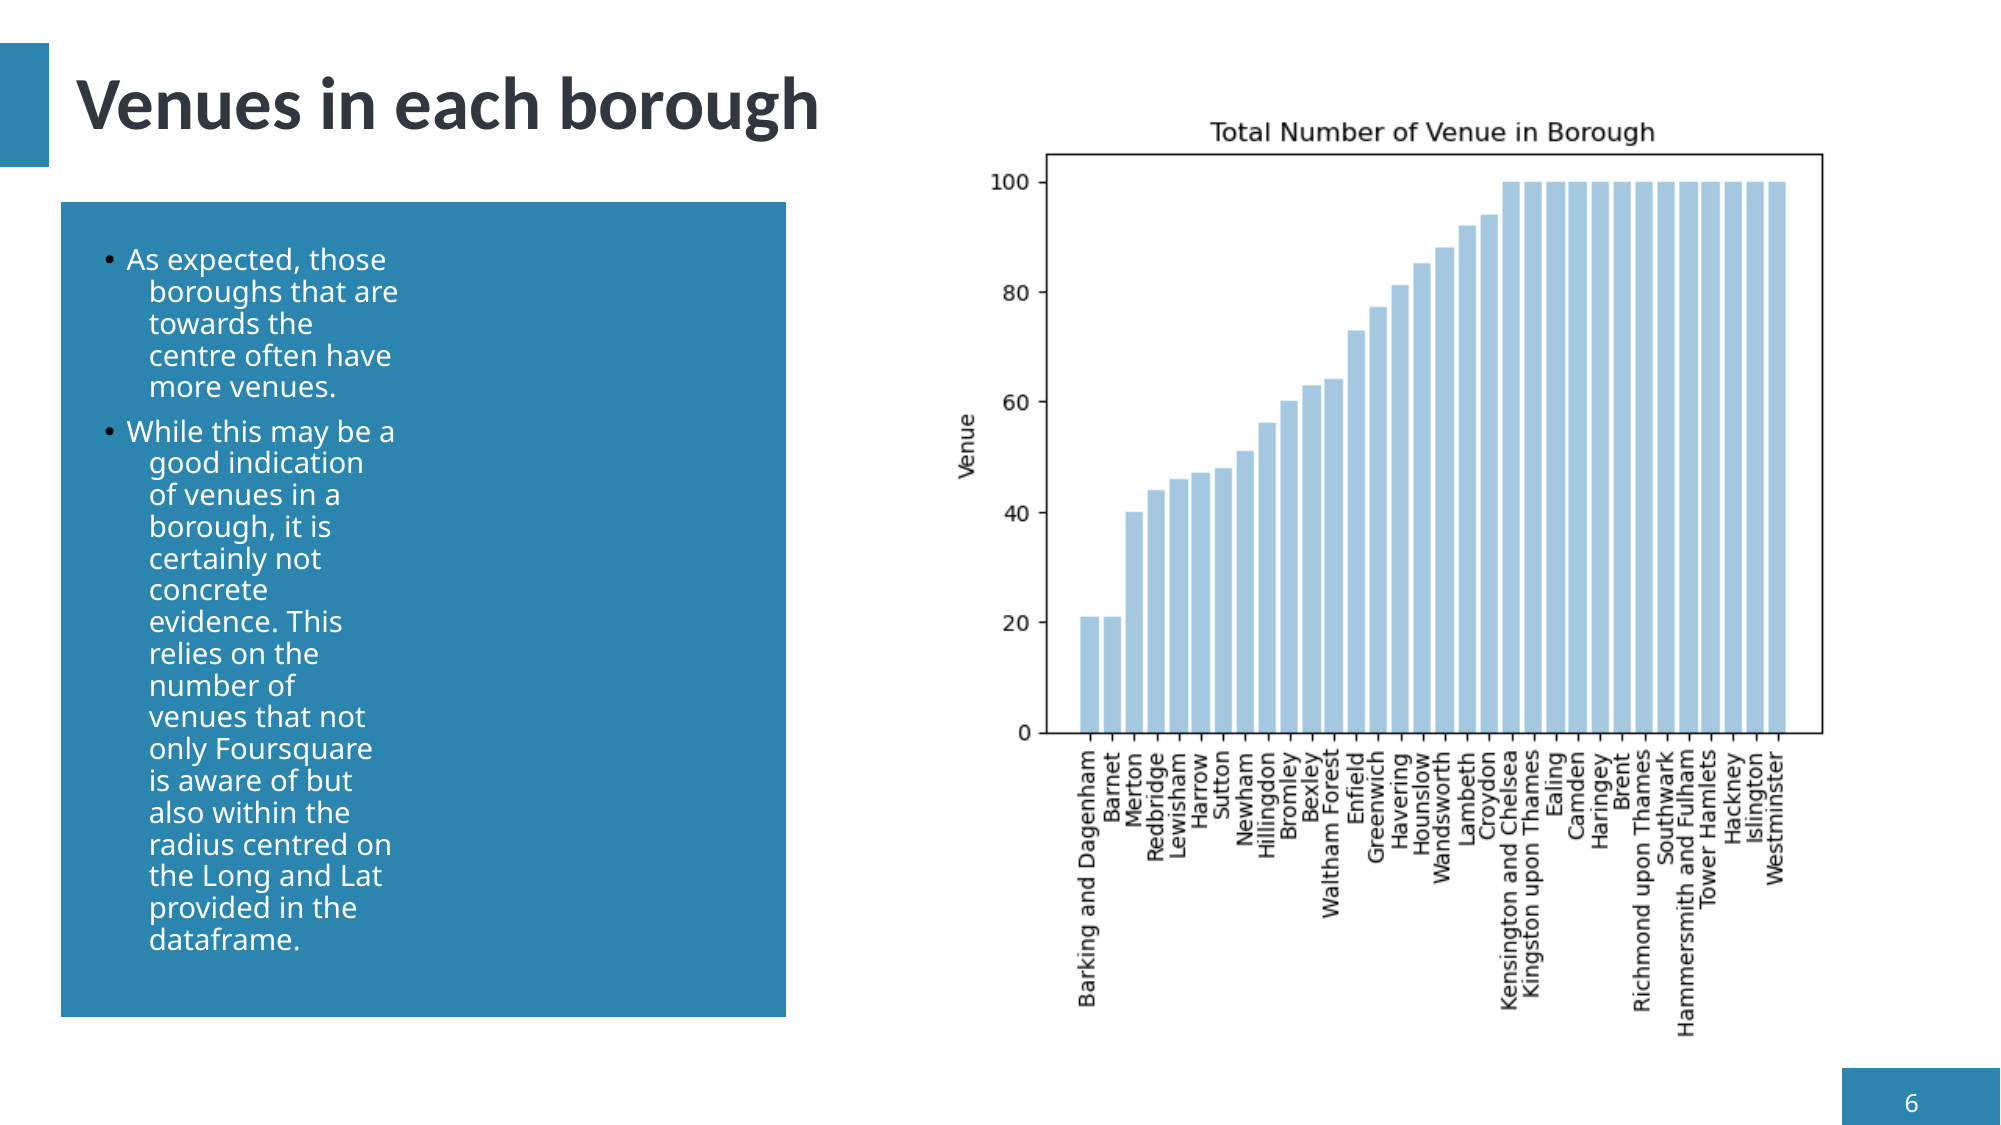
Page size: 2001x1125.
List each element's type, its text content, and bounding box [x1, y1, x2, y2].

list As expected, those boroughs that are towards the centre often have more venues. While this may be a good indication of venues in a borough, it is certainly not concrete evidence. This relies on the number of venues that not only Foursquare is aware of but also within the radius centred on the Long and Lat provided in the dataframe. [89, 237, 757, 985]
picture [943, 107, 1836, 1052]
title Venues in each borough [60, 42, 1951, 168]
text_box 10 [1889, 1079, 1951, 1114]
